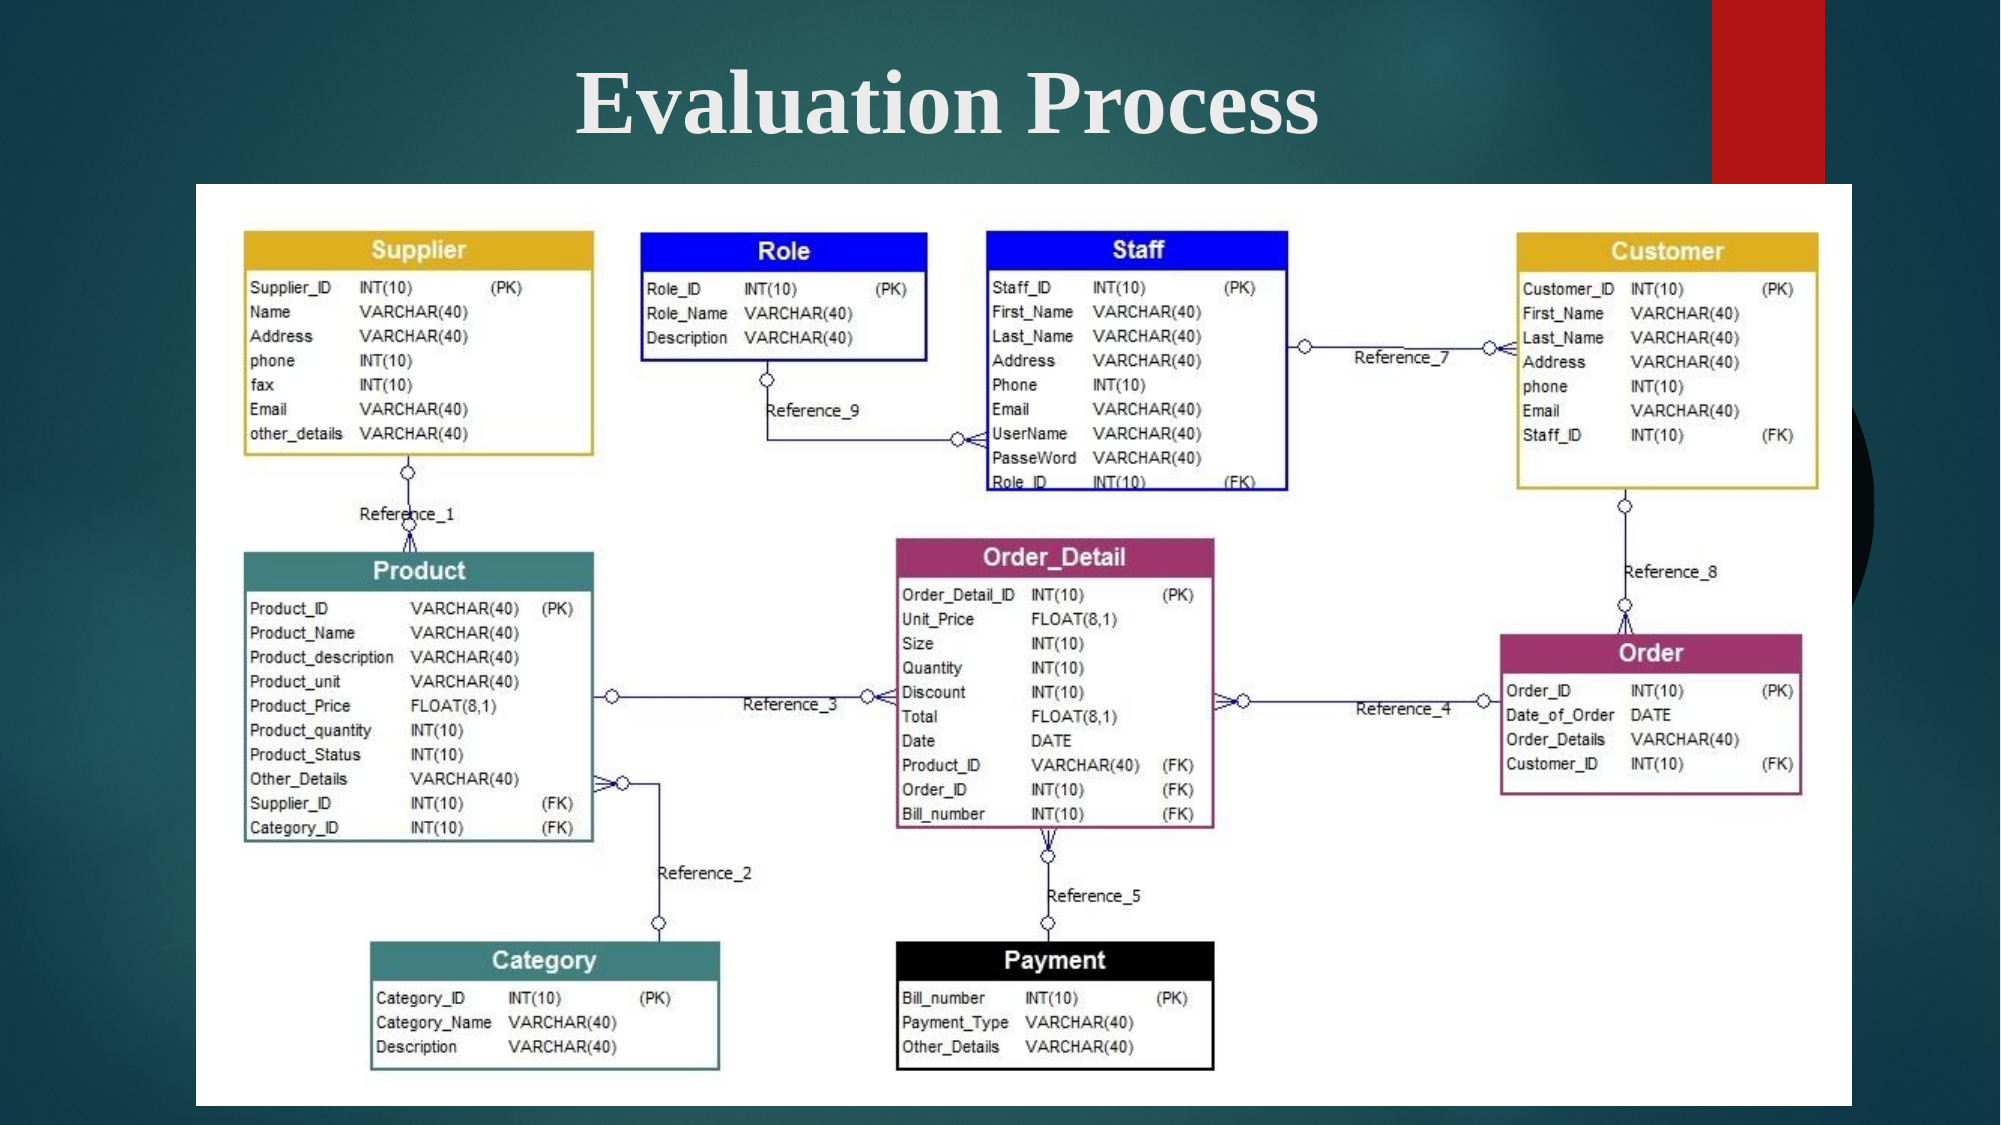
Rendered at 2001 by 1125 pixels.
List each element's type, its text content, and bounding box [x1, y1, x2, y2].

title Evaluation Process [248, 34, 1649, 184]
picture [196, 184, 1852, 1107]
